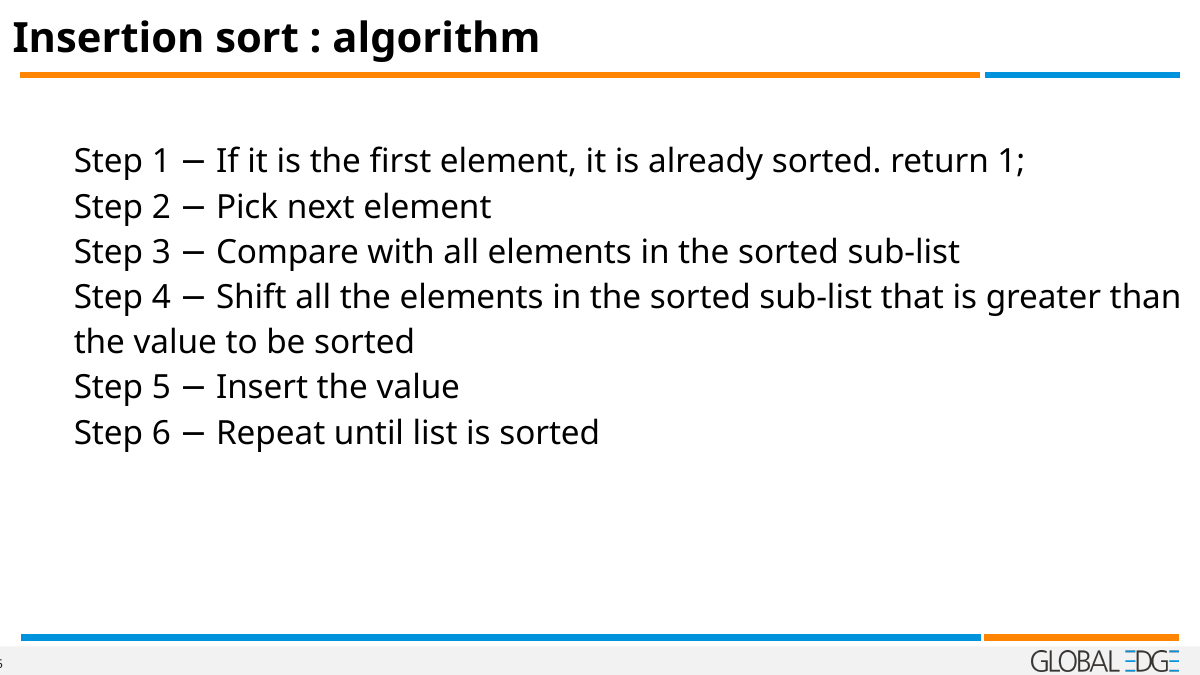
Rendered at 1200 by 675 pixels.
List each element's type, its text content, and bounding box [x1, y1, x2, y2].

title Insertion sort : algorithm [12, 9, 1088, 63]
picture [1031, 650, 1179, 672]
text_box Step 1 − If it is the first element, it is already sorted. return 1; Step 2 − Pick next element Step 3 − Compare with all elements in the sorted sub-list Step 4 − Shift all the elements in the sorted sub-list that is greater than the value to be sorted Step 5 − Insert the value Step 6 − Repeat until list is sorted [59, 129, 1200, 481]
